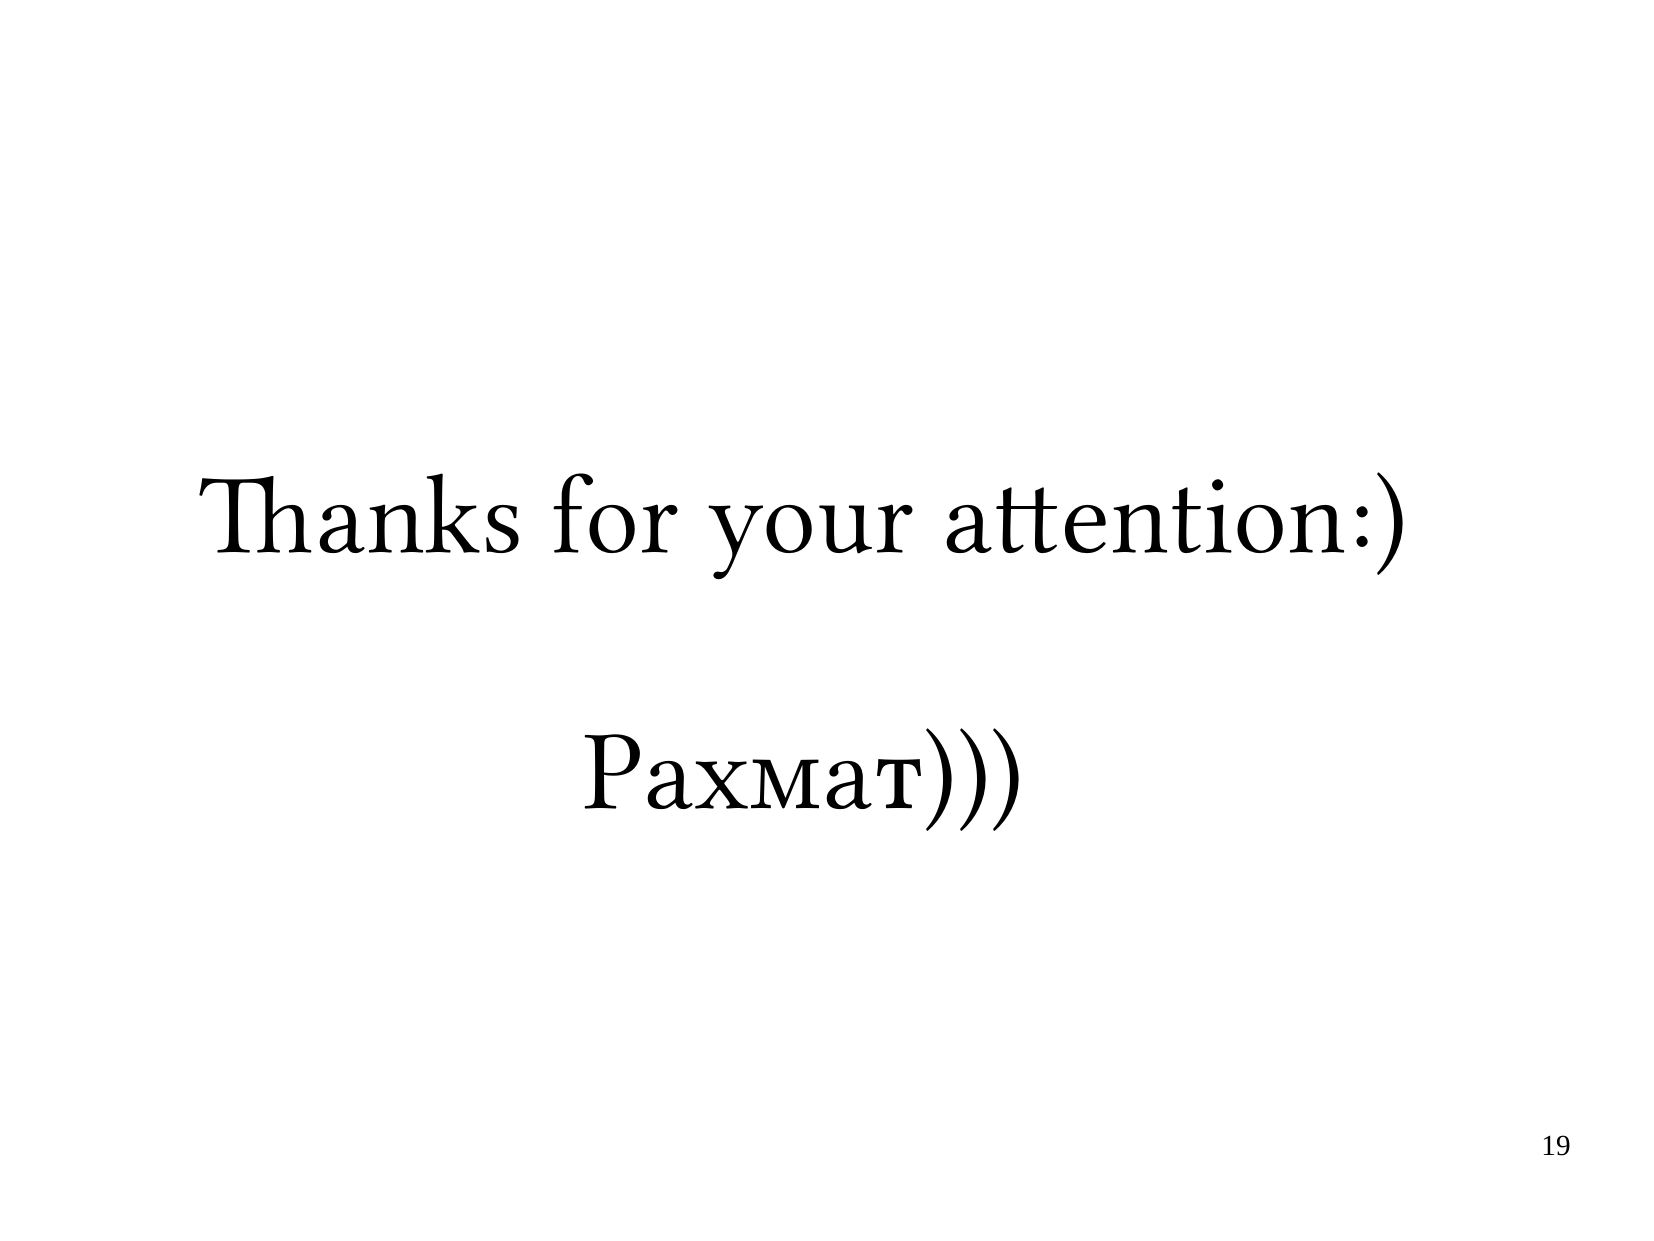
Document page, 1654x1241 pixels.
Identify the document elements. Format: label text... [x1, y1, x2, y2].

subtitle Thanks for your attention:) Рахмат))) [60, 72, 1549, 1216]
